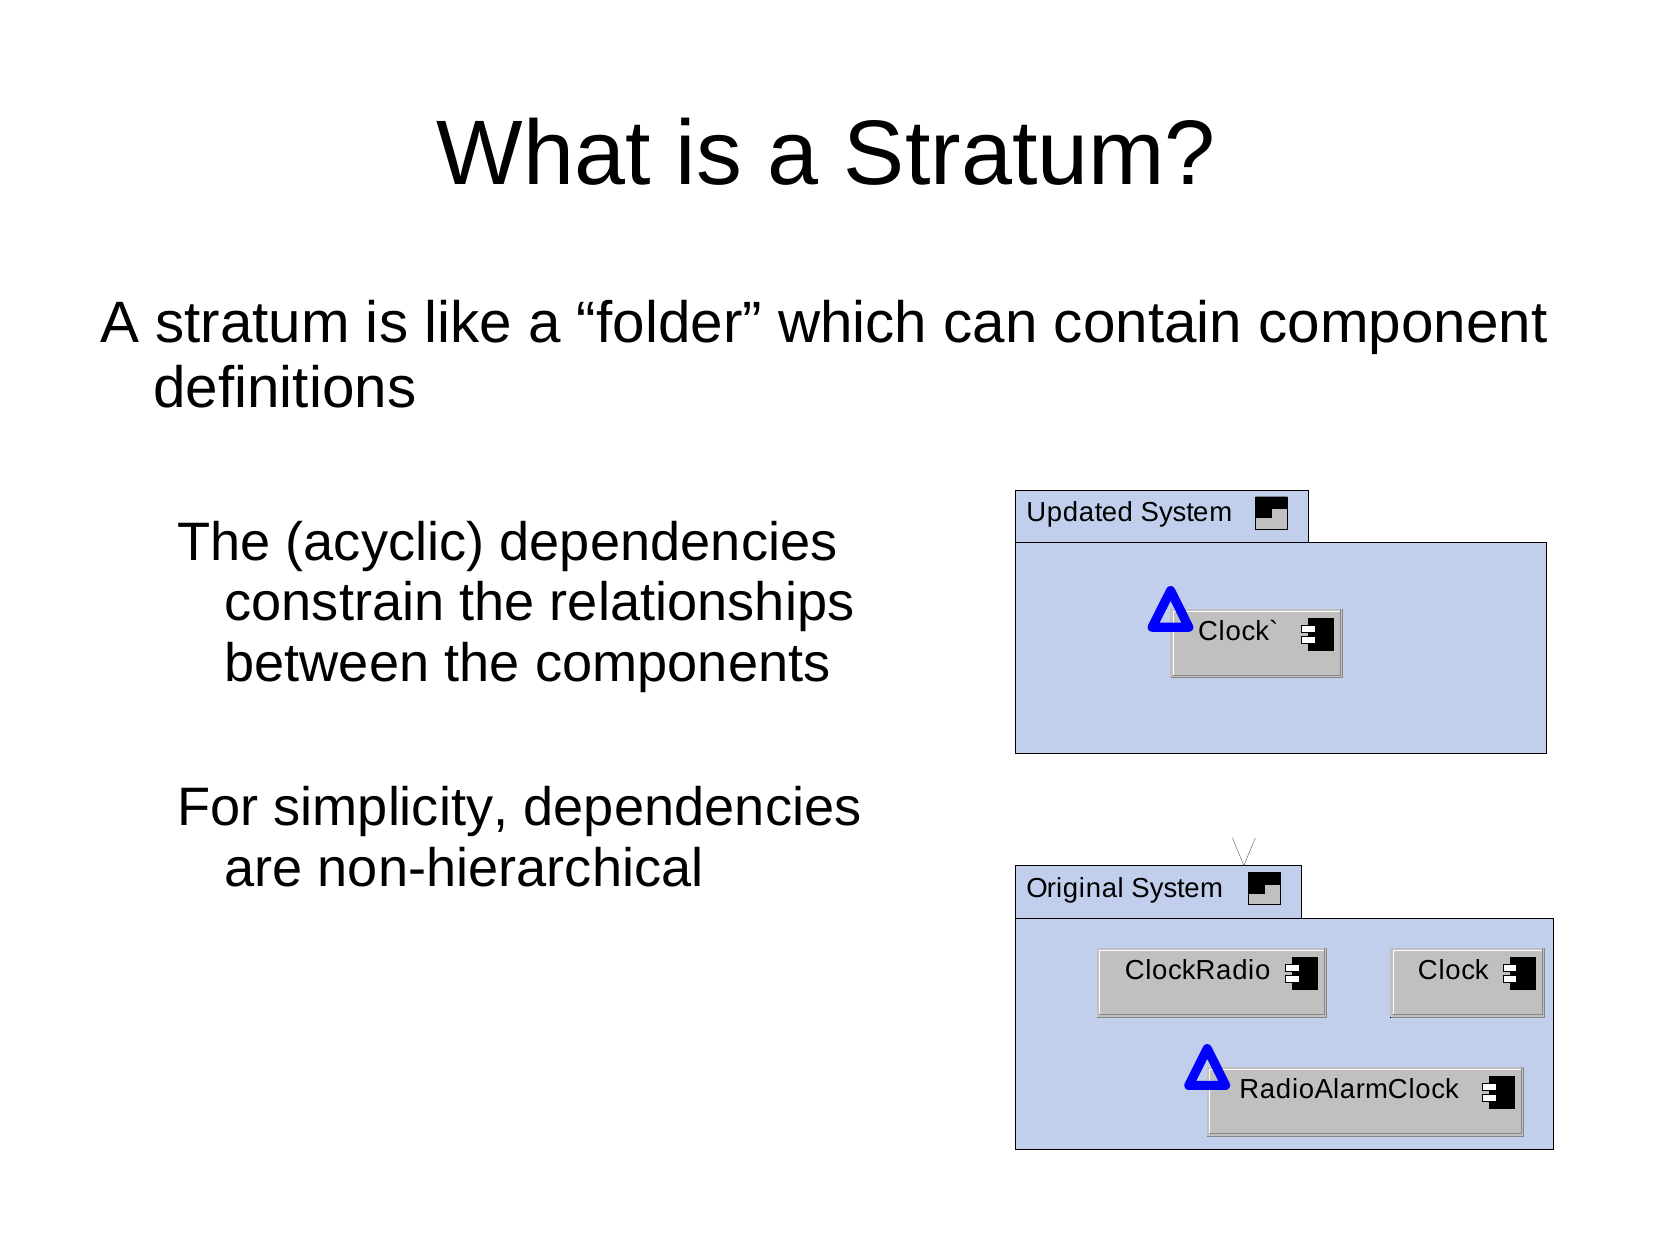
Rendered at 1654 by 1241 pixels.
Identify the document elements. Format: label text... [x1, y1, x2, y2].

picture [1012, 487, 1556, 1152]
list A stratum is like a “folder” which can contain component definitions The (acyclic) dependencies constrain the relationships between the components For simplicity, dependencies are non-hierarchical [82, 290, 1571, 1094]
title What is a Stratum? [82, 49, 1571, 257]
